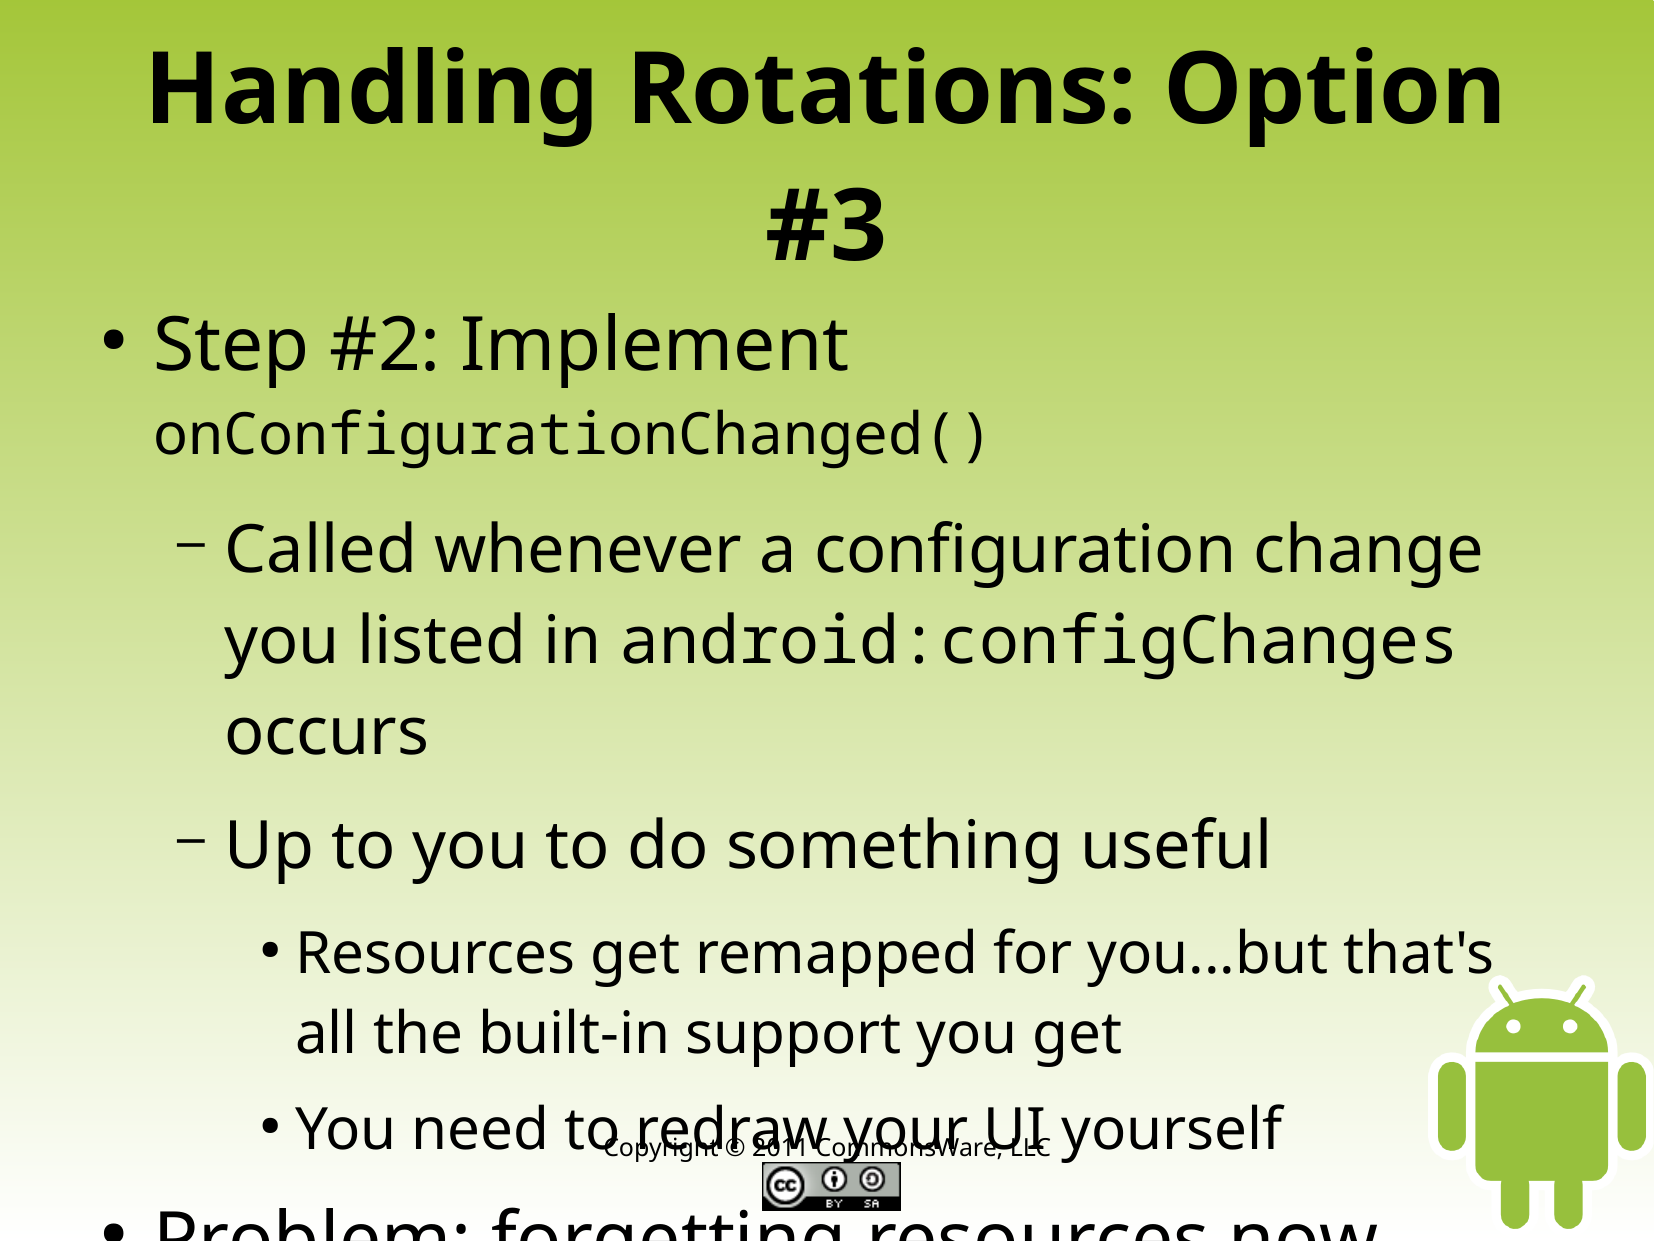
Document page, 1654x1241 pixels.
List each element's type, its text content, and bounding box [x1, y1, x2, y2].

picture [1428, 975, 1654, 1238]
picture [762, 1162, 901, 1211]
title Handling Rotations: Option #3 [82, 49, 1571, 257]
list Step #2: Implement onConfigurationChanged() Called whenever a configuration change you listed in android:configChanges occurs Up to you to do something useful Resources get remapped for you...but that's all the built-in support you get You need to redraw your UI yourself Problem: forgetting resources now, later [82, 290, 1538, 1113]
